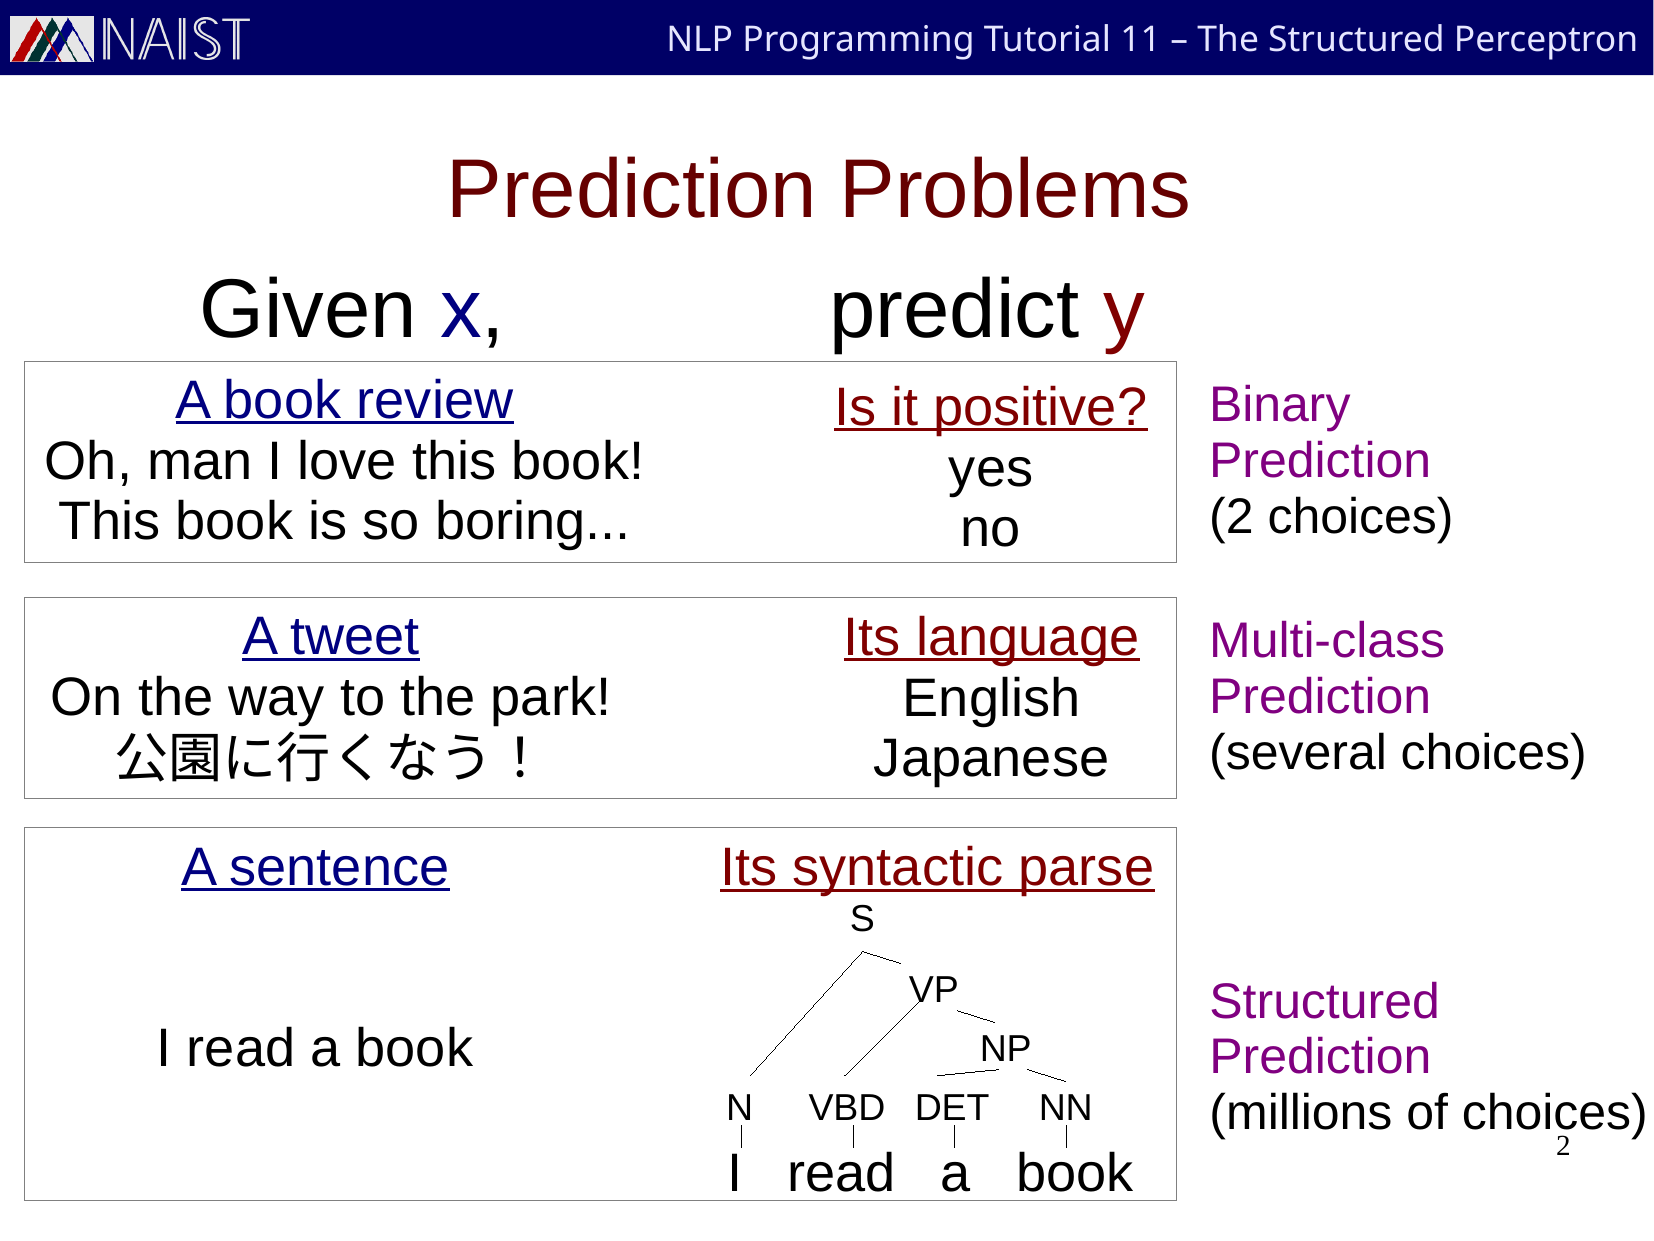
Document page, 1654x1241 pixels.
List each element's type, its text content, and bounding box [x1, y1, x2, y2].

text_box A sentence I read a book [142, 828, 489, 1086]
text_box Is it positive? yes no [819, 369, 1163, 562]
text_box I read a book [712, 1134, 1150, 1211]
picture [10, 16, 94, 62]
picture [102, 17, 251, 60]
list Given x, predict y [128, 262, 1366, 356]
text_box VP [894, 961, 974, 1019]
text_box A book review Oh, man I love this book! This book is so boring... [29, 362, 660, 559]
title Prediction Problems [75, 92, 1564, 285]
text_box Structured Prediction (millions of choices) [1194, 965, 1654, 1148]
text_box Multi-class Prediction (several choices) [1194, 605, 1602, 788]
text_box NN [1024, 1079, 1108, 1137]
text_box Binary Prediction (2 choices) [1194, 369, 1469, 552]
text_box NP [964, 1020, 1047, 1078]
text_box DET [901, 1079, 1005, 1137]
text_box A tweet On the way to the park! 公園に行くなう！ [35, 598, 627, 798]
text_box Its syntactic parse [705, 829, 1170, 905]
text_box Its language English Japanese [829, 599, 1155, 796]
text_box S [835, 890, 890, 948]
text_box VBD [793, 1079, 901, 1137]
text_box N [711, 1079, 768, 1137]
